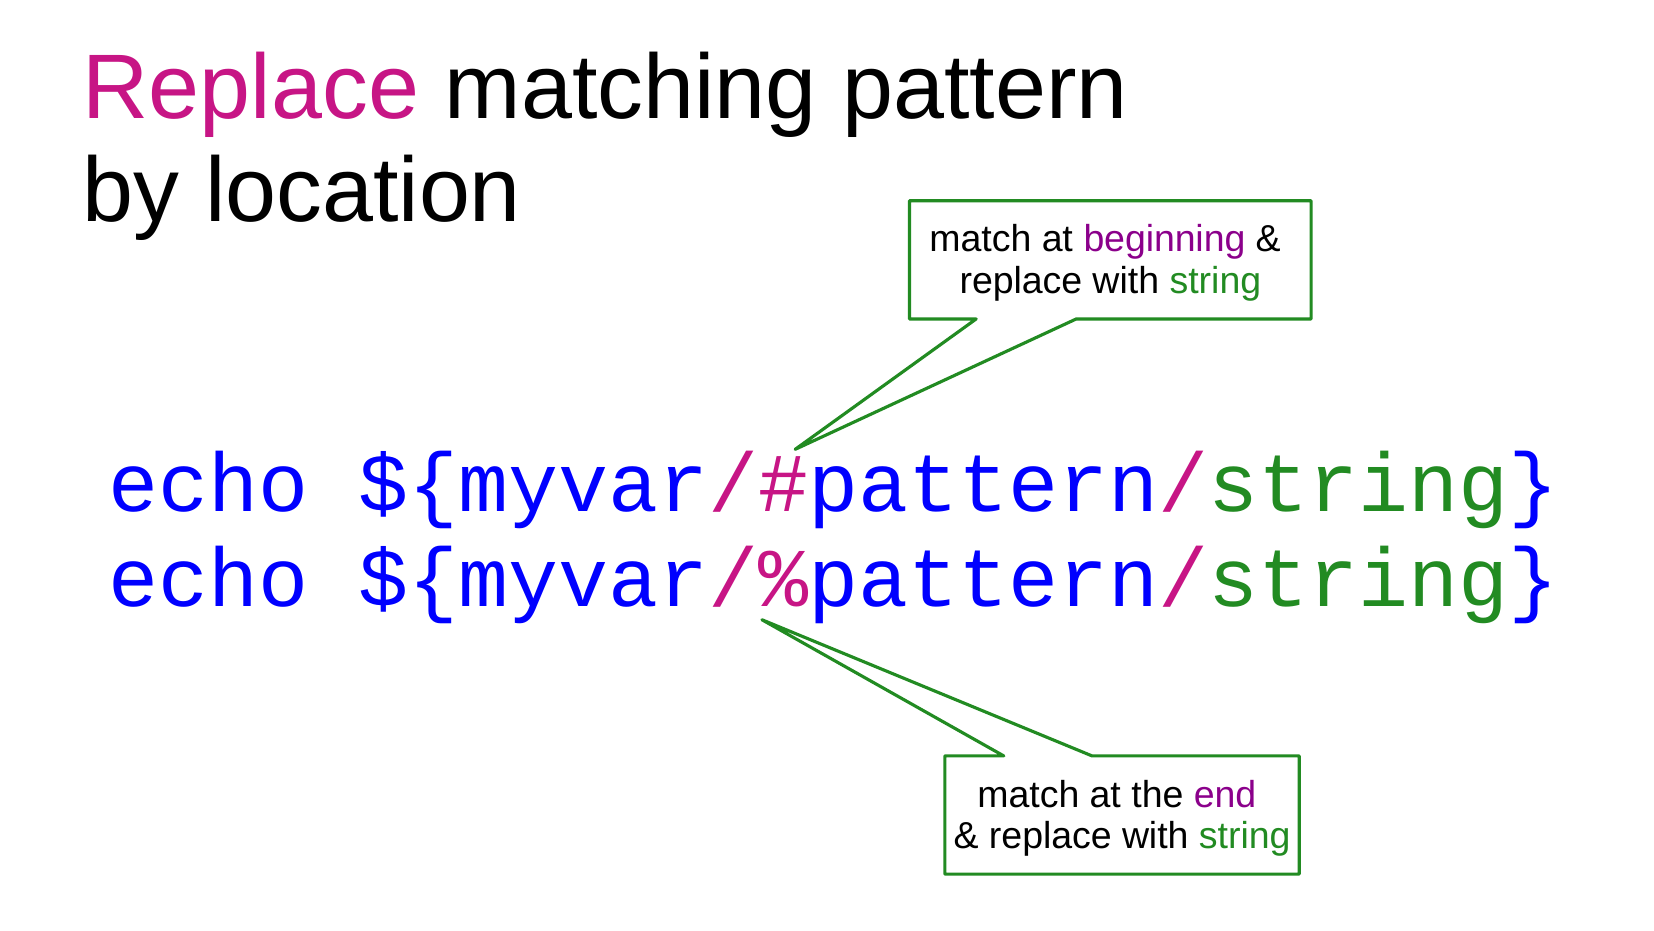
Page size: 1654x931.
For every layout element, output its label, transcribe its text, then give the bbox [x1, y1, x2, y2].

title Replace matching pattern by location [82, 35, 1571, 241]
text_box match at the end & replace with string [761, 619, 1300, 875]
text_box echo ${myvar/#pattern/string} echo ${myvar/%pattern/string} [93, 435, 1607, 733]
text_box match at beginning & replace with string [795, 200, 1312, 450]
